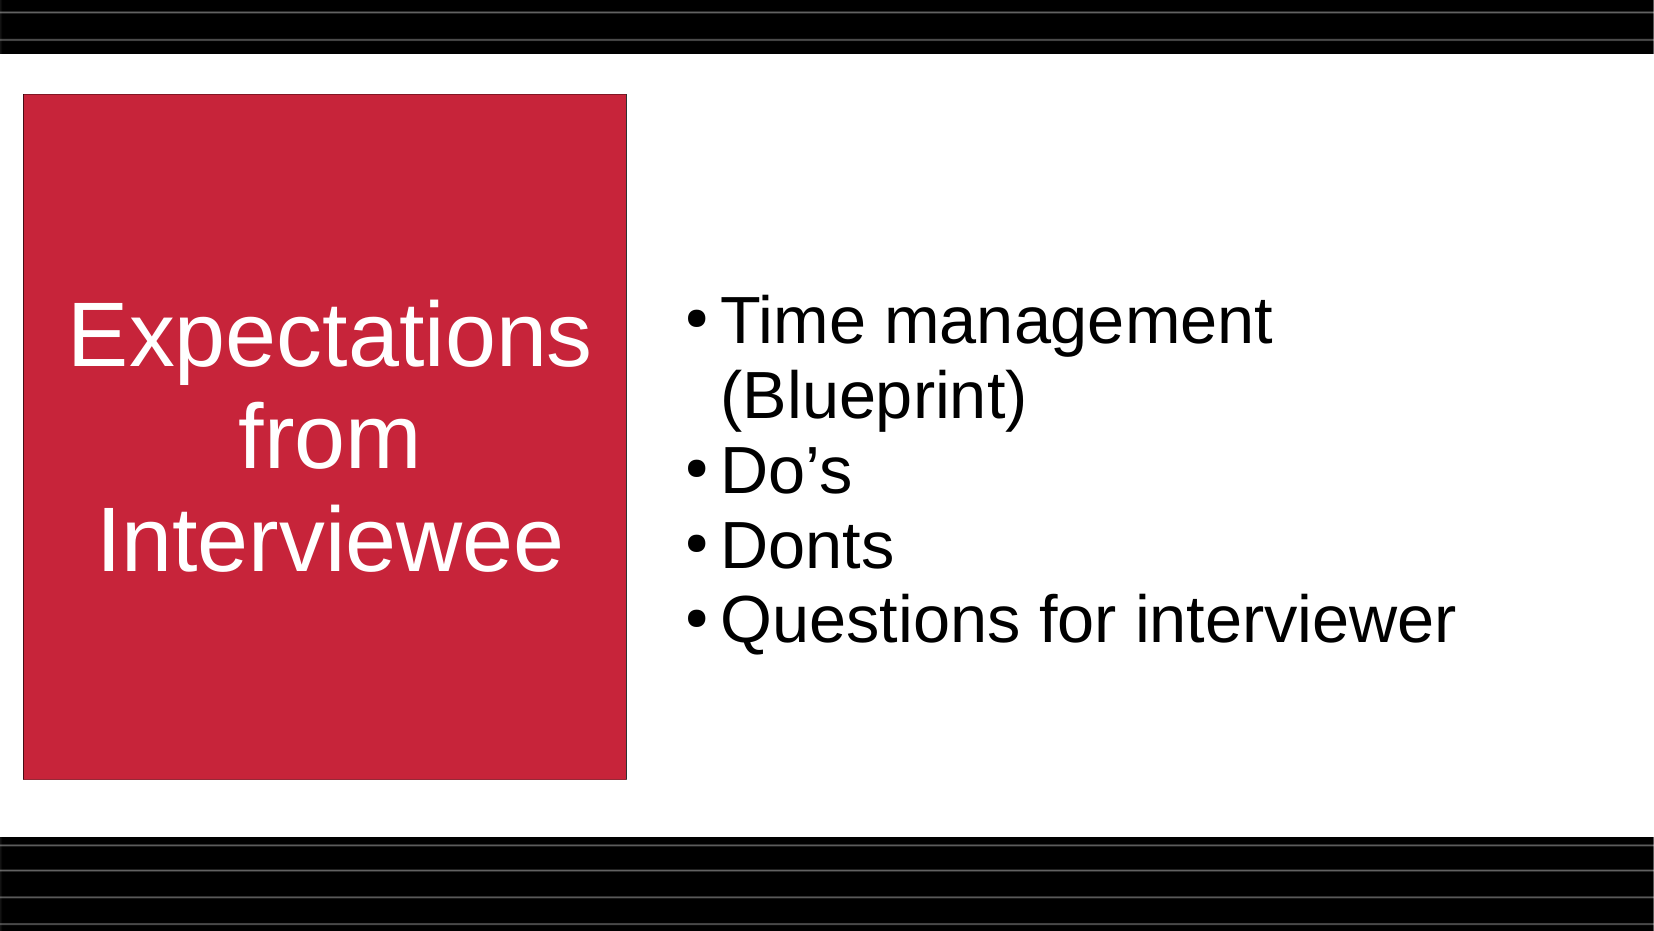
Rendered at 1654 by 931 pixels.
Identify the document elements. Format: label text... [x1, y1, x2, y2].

title Expectations from Interviewee [23, 94, 626, 780]
subtitle Time management (Blueprint) Do’s Donts Questions for interviewer [685, 283, 1548, 658]
picture [0, 0, 1654, 54]
picture [0, 837, 1654, 931]
